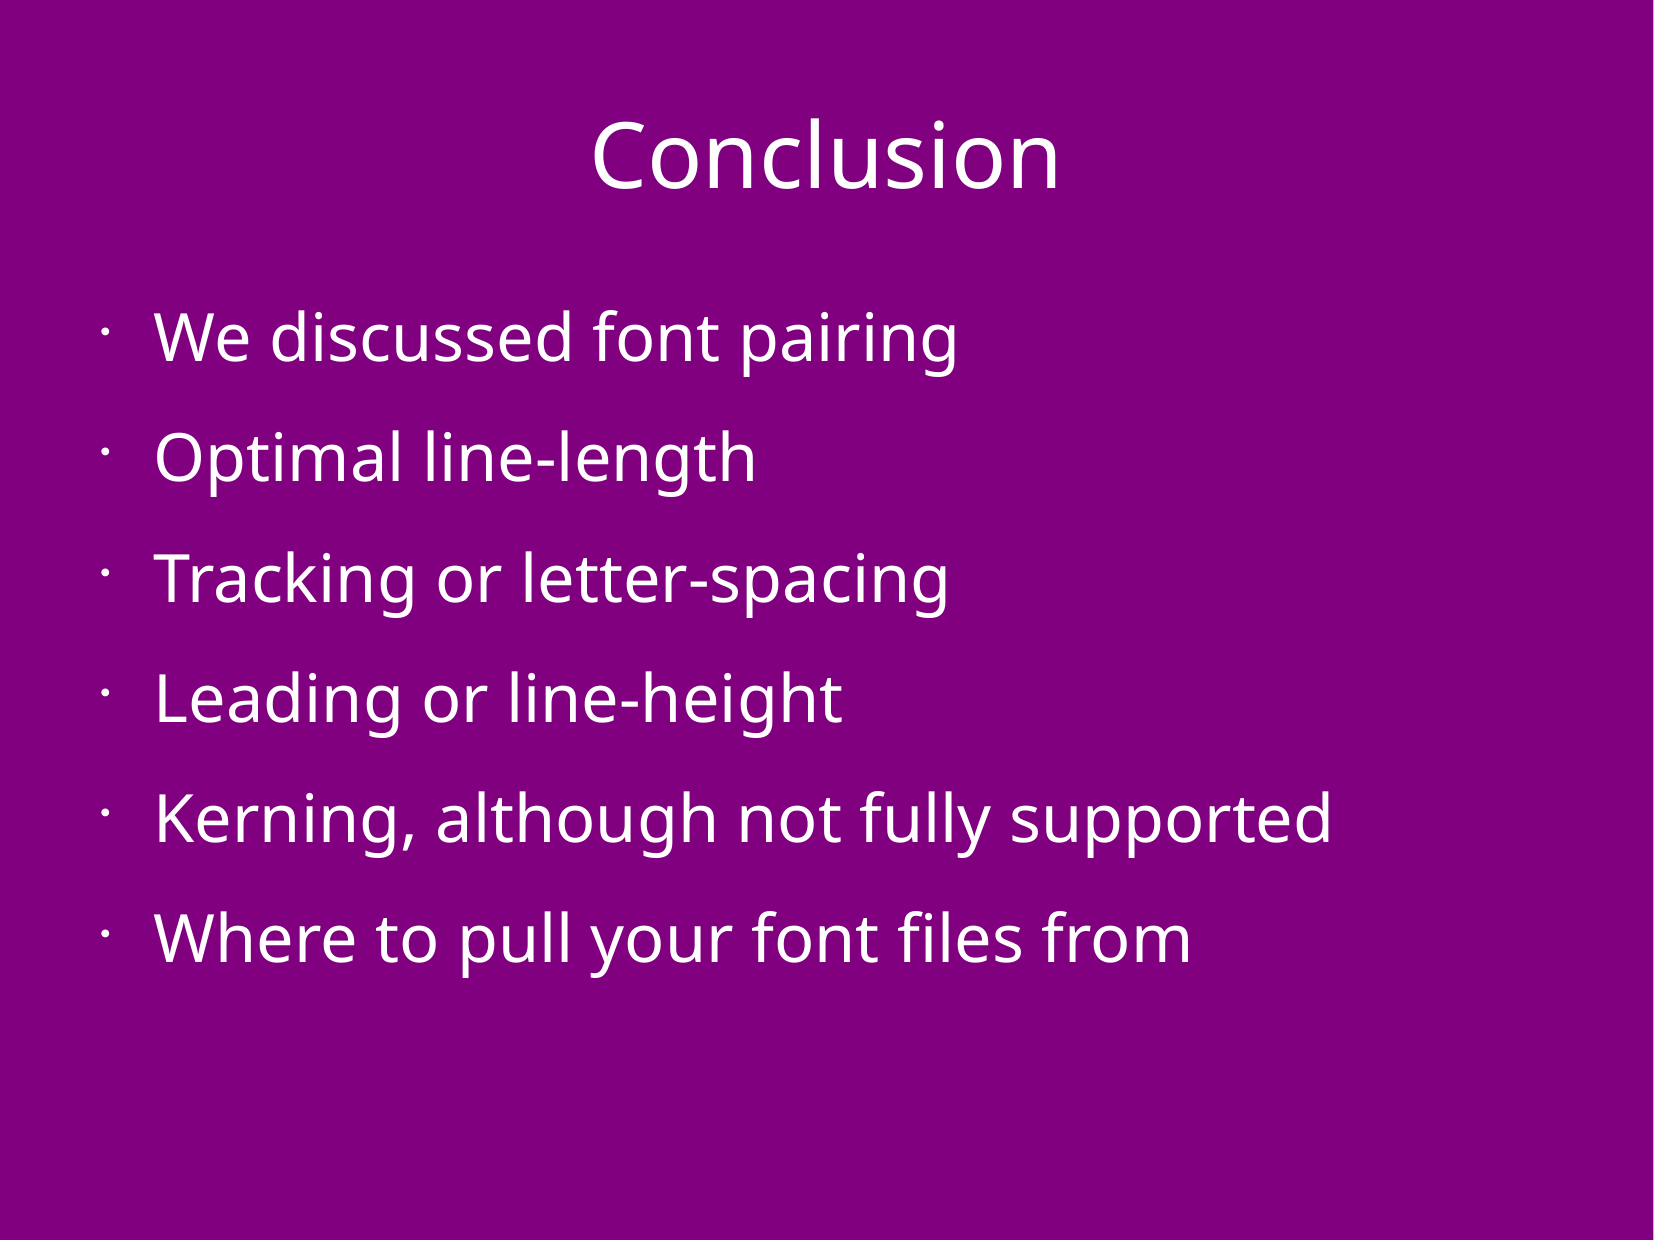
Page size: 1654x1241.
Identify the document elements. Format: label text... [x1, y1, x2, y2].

title Conclusion [82, 49, 1571, 257]
list We discussed font pairing Optimal line-length Tracking or letter-spacing Leading or line-height Kerning, although not fully supported Where to pull your font files from [82, 290, 1571, 1109]
